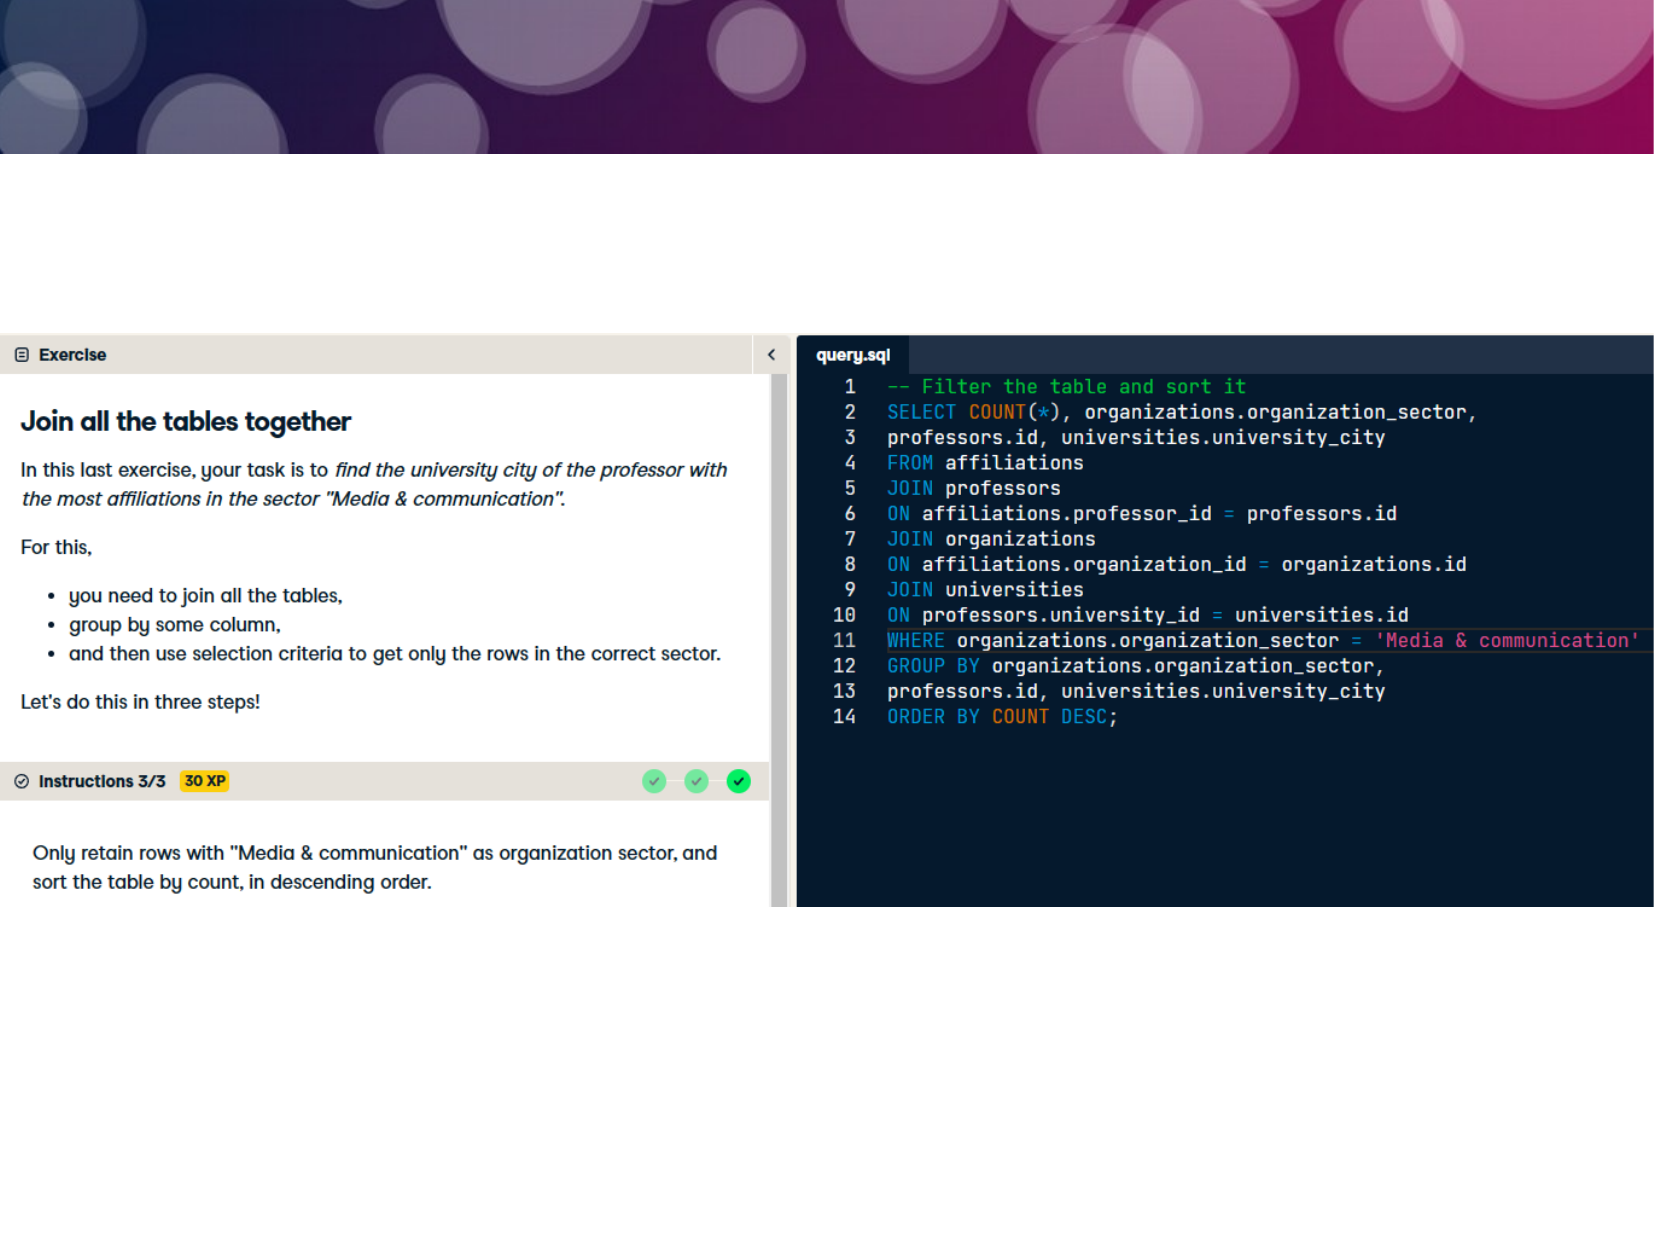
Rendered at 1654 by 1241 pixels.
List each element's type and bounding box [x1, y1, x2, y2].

picture [0, 333, 1654, 907]
